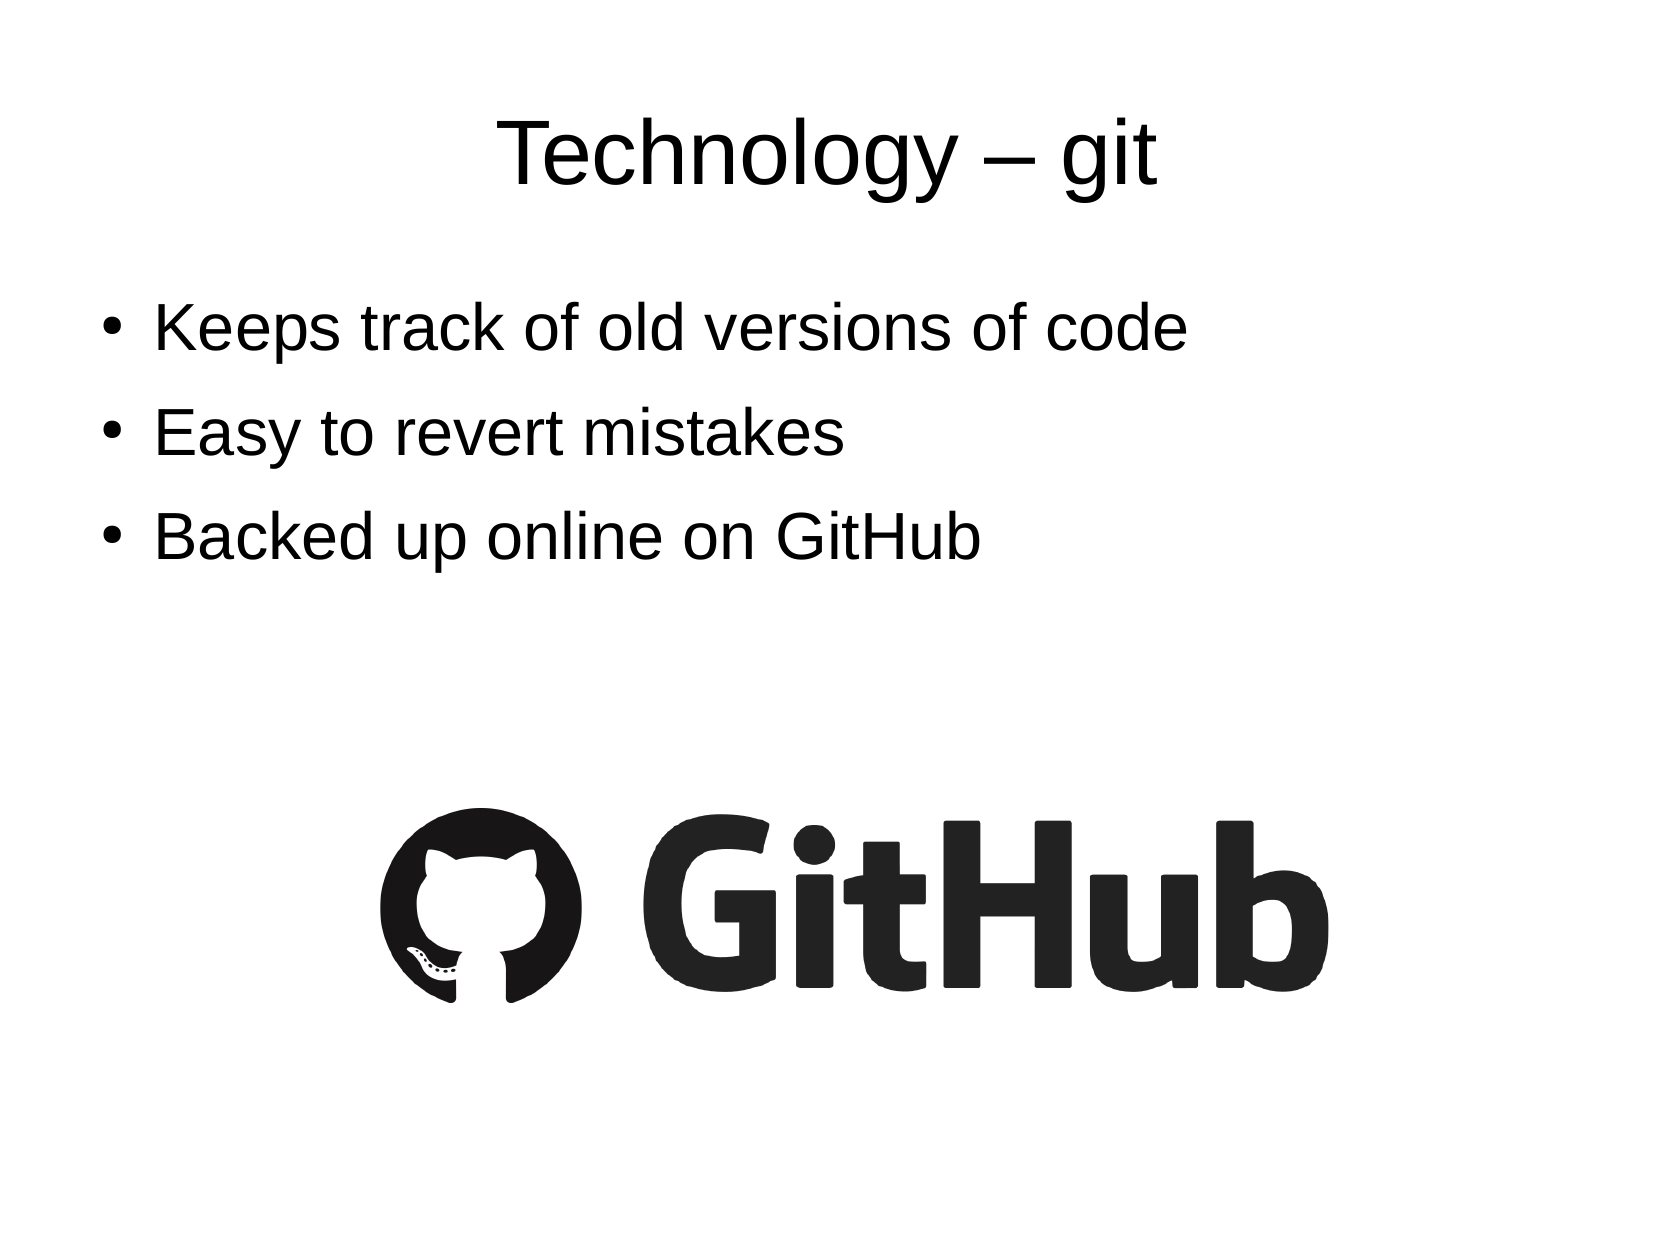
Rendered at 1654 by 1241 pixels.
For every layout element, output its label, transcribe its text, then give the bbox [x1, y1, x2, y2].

title Technology – git [82, 49, 1571, 257]
picture [643, 813, 1329, 993]
list Keeps track of old versions of code Easy to revert mistakes Backed up online on GitHub [82, 290, 1571, 1010]
picture [347, 772, 615, 1040]
